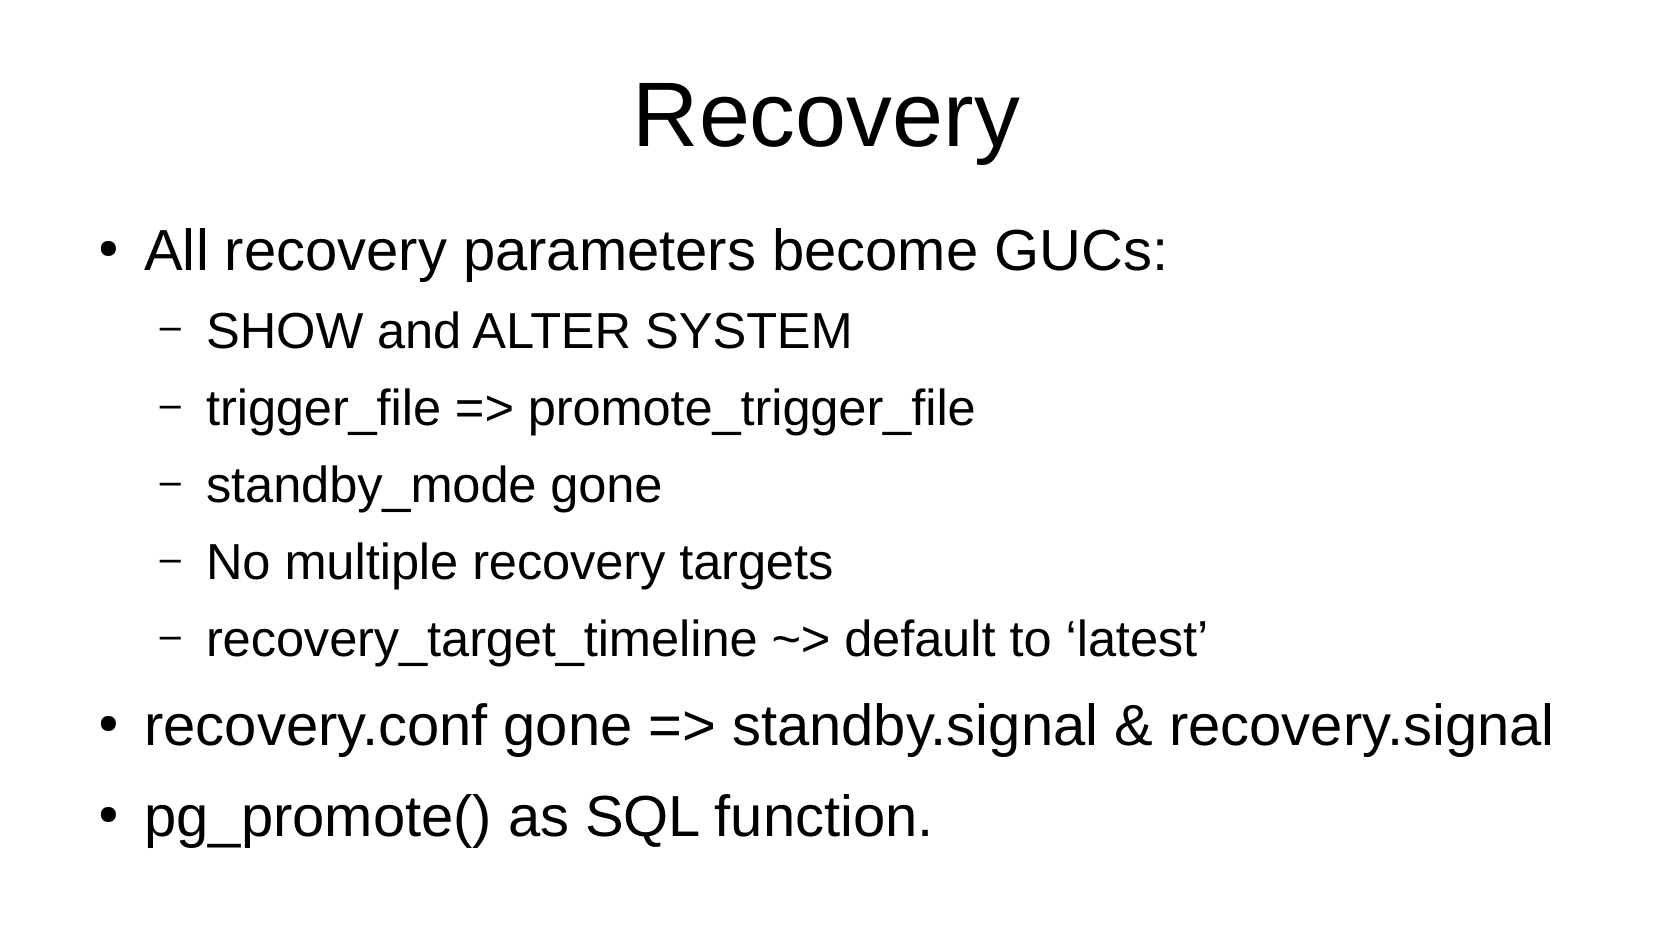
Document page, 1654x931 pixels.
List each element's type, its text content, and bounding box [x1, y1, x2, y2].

list All recovery parameters become GUCs: SHOW and ALTER SYSTEM trigger_file => promote_trigger_file standby_mode gone No multiple recovery targets recovery_target_timeline ~> default to ‘latest’ recovery.conf gone => standby.signal & recovery.signal pg_promote() as SQL function. [82, 217, 1571, 871]
title Recovery [82, 37, 1571, 193]
